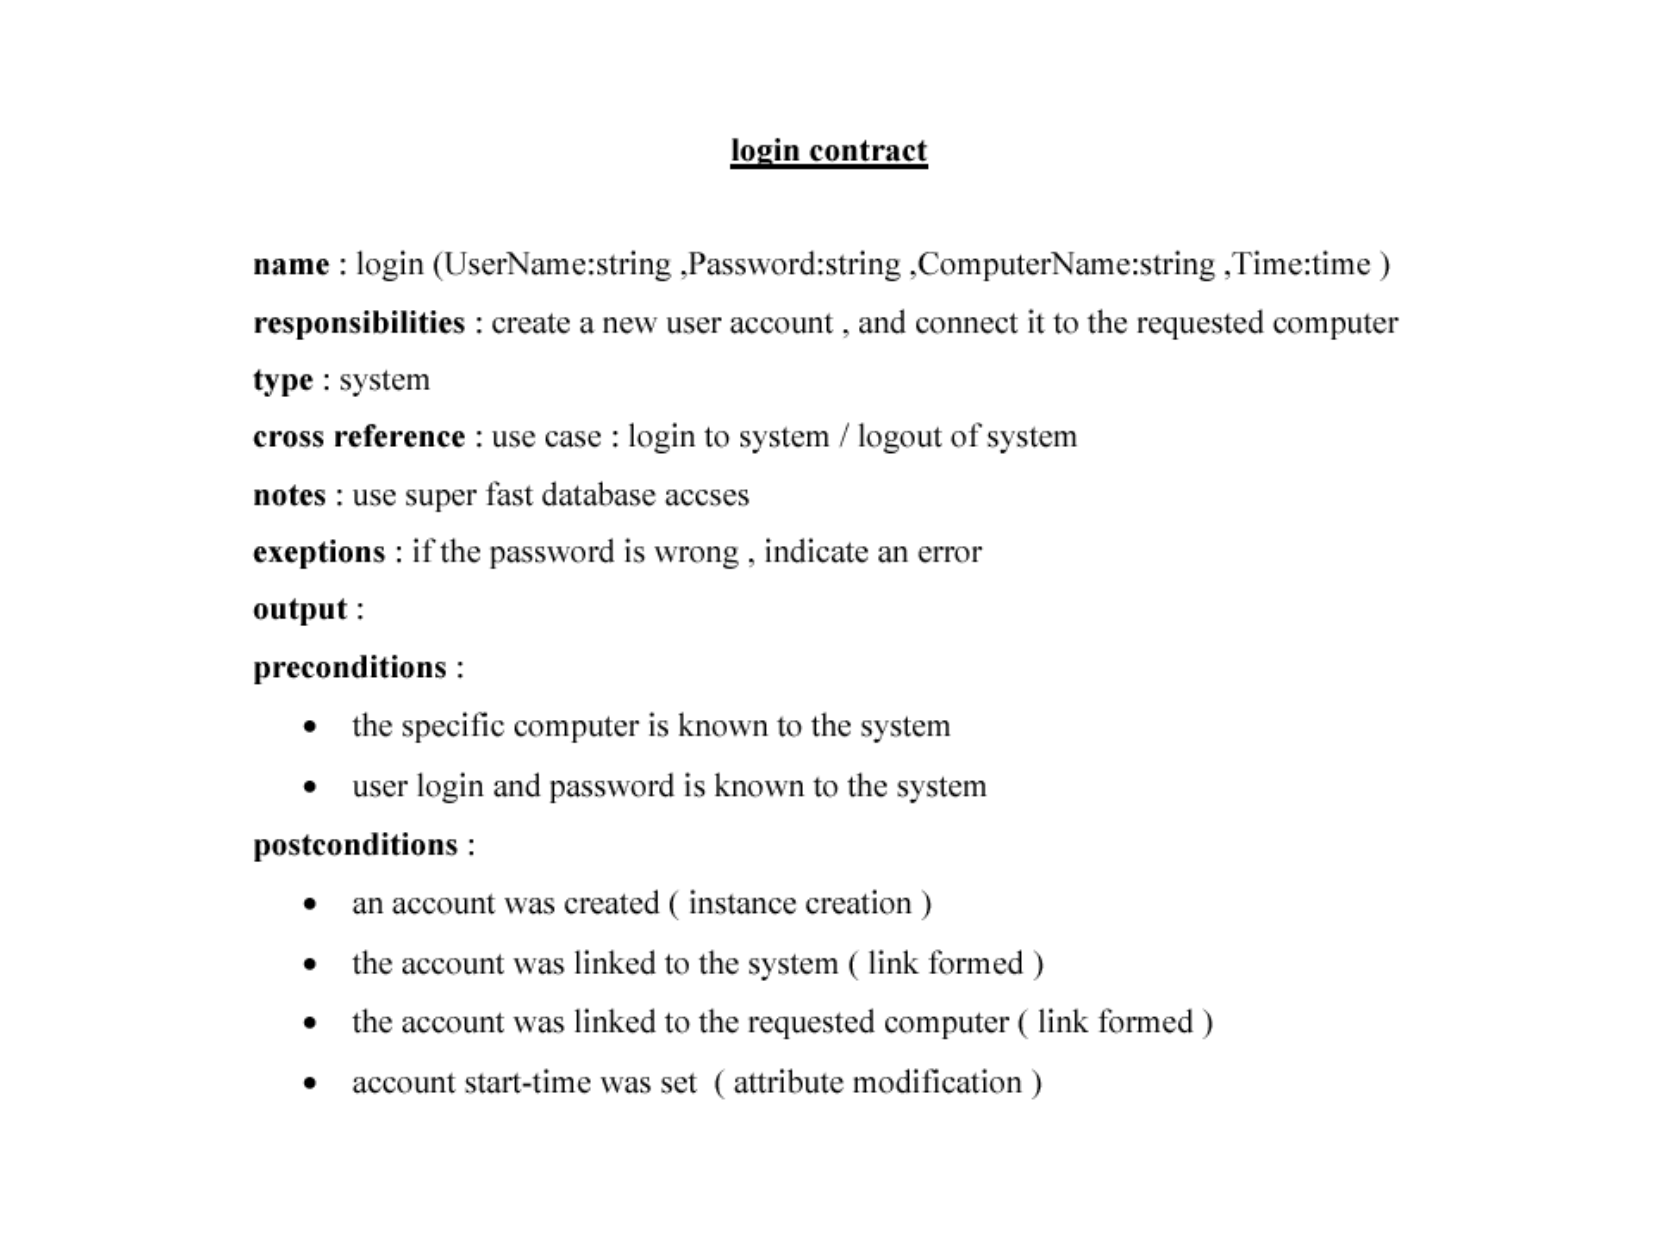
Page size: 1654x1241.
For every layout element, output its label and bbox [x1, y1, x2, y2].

picture [222, 123, 1432, 1117]
